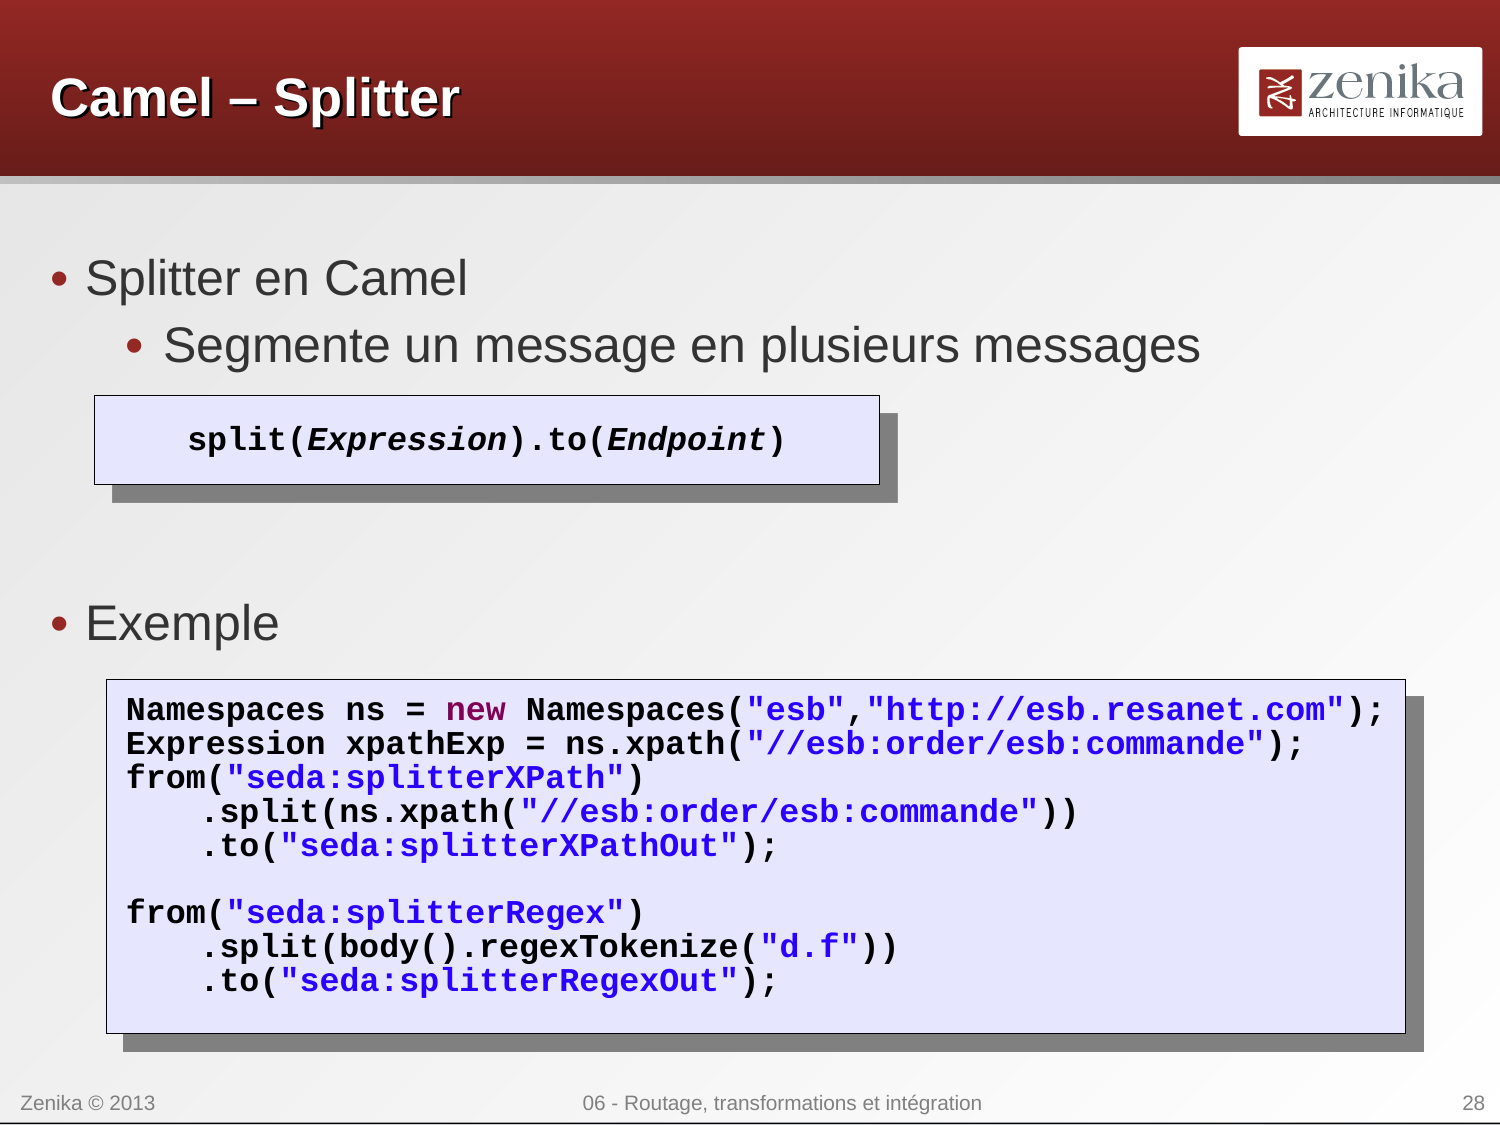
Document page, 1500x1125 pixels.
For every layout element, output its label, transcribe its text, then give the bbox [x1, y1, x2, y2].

list Splitter en Camel Segmente un message en plusieurs messages Exemple [50, 250, 1477, 1064]
picture [1257, 58, 1464, 125]
title Camel – Splitter [50, 22, 1206, 172]
text_box Namespaces ns = new Namespaces("esb","http://esb.resanet.com"); Expression xpathExp = ns.xpath("//esb:order/esb:commande"); from("seda:splitterXPath") .split(ns.xpath("//esb:order/esb:commande")) .to("seda:splitterXPathOut"); from("seda:splitterRegex") .split(body().regexTokenize("d.f")) .to("seda:splitterRegexOut"); [106, 679, 1406, 1034]
text_box split(Expression).to(Endpoint) [94, 395, 880, 485]
